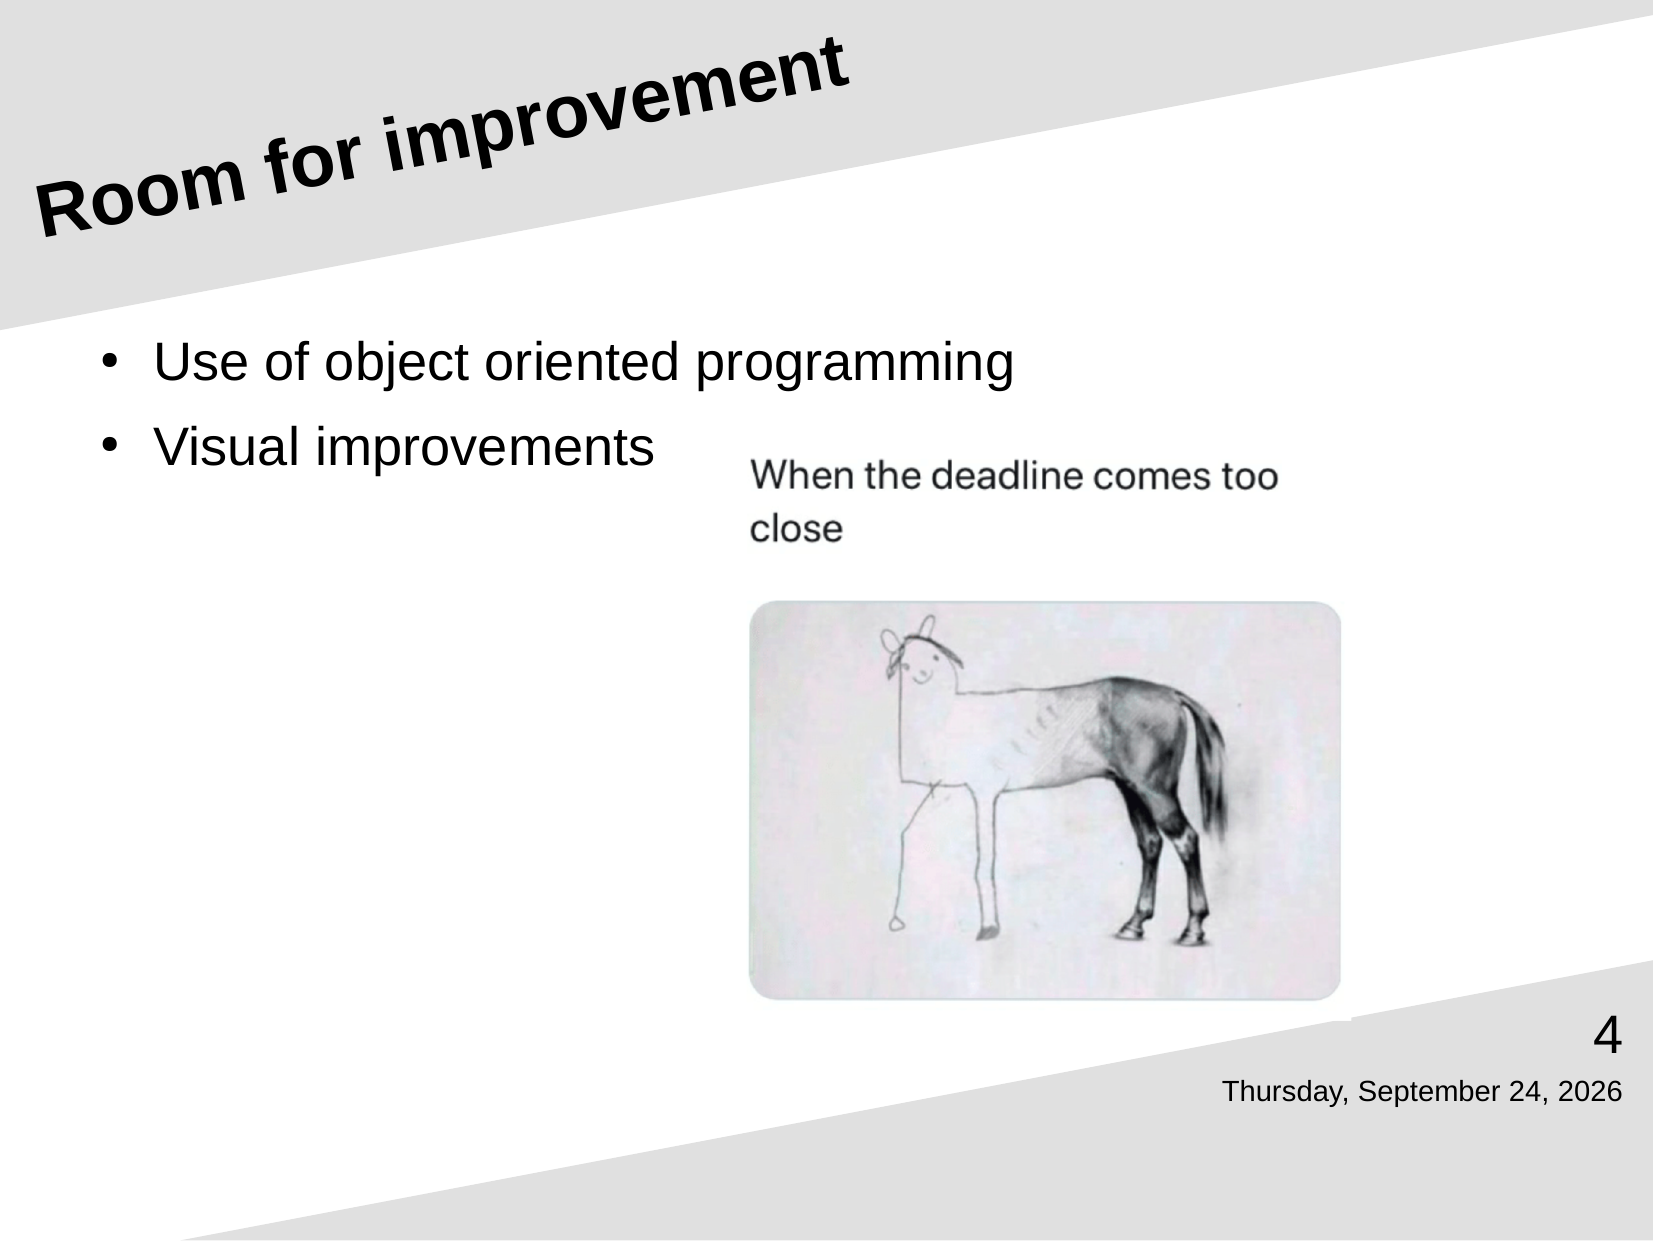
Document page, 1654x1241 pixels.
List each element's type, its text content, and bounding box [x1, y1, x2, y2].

list Use of object oriented programming Visual improvements [82, 331, 1538, 1052]
title Room for improvement [16, 0, 1518, 315]
picture [733, 450, 1352, 1021]
